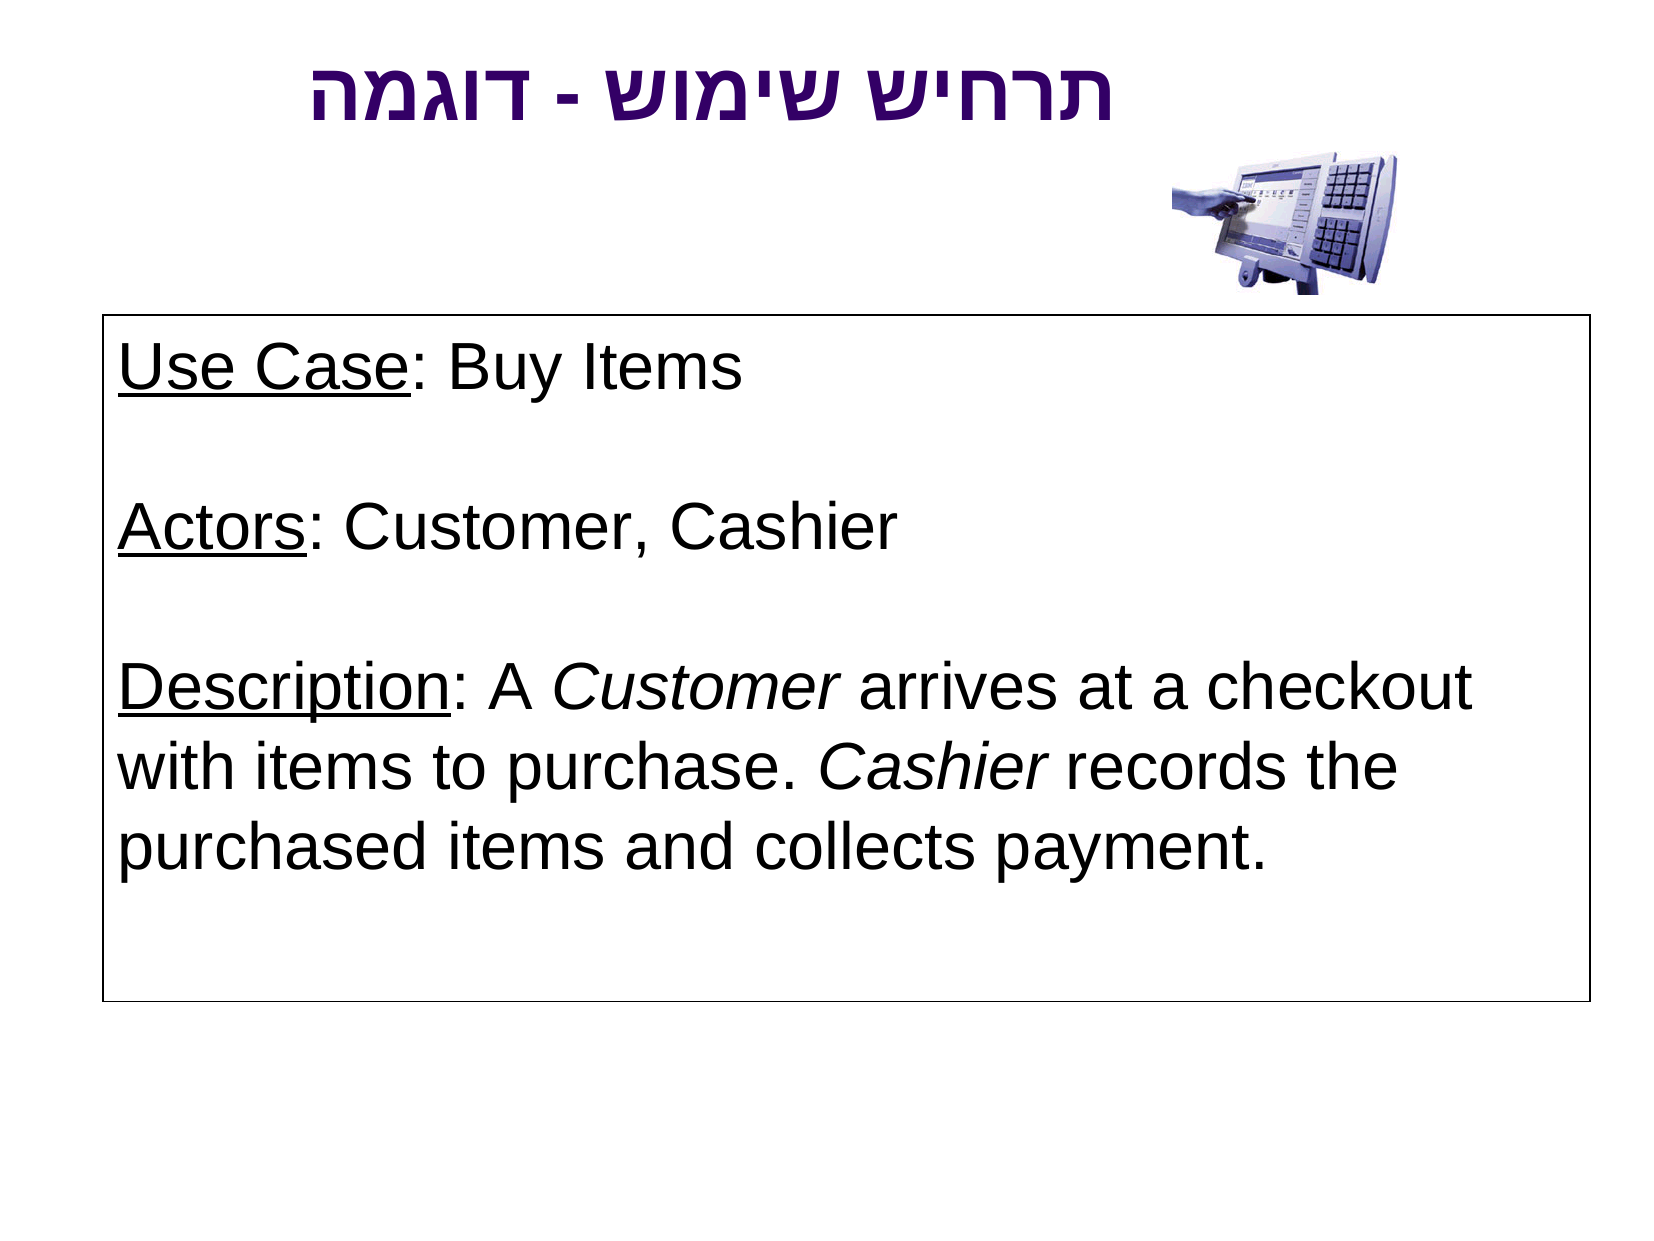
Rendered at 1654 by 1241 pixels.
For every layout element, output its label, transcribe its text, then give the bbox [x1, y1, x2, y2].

text_box Use Case: Buy Items Actors: Customer, Cashier Description: A Customer arrives at a checkout with items to purchase. Cashier records the purchased items and collects payment. [103, 315, 1591, 1002]
title תרחיש שימוש - דוגמה [30, 30, 1395, 145]
picture [1171, 151, 1400, 296]
